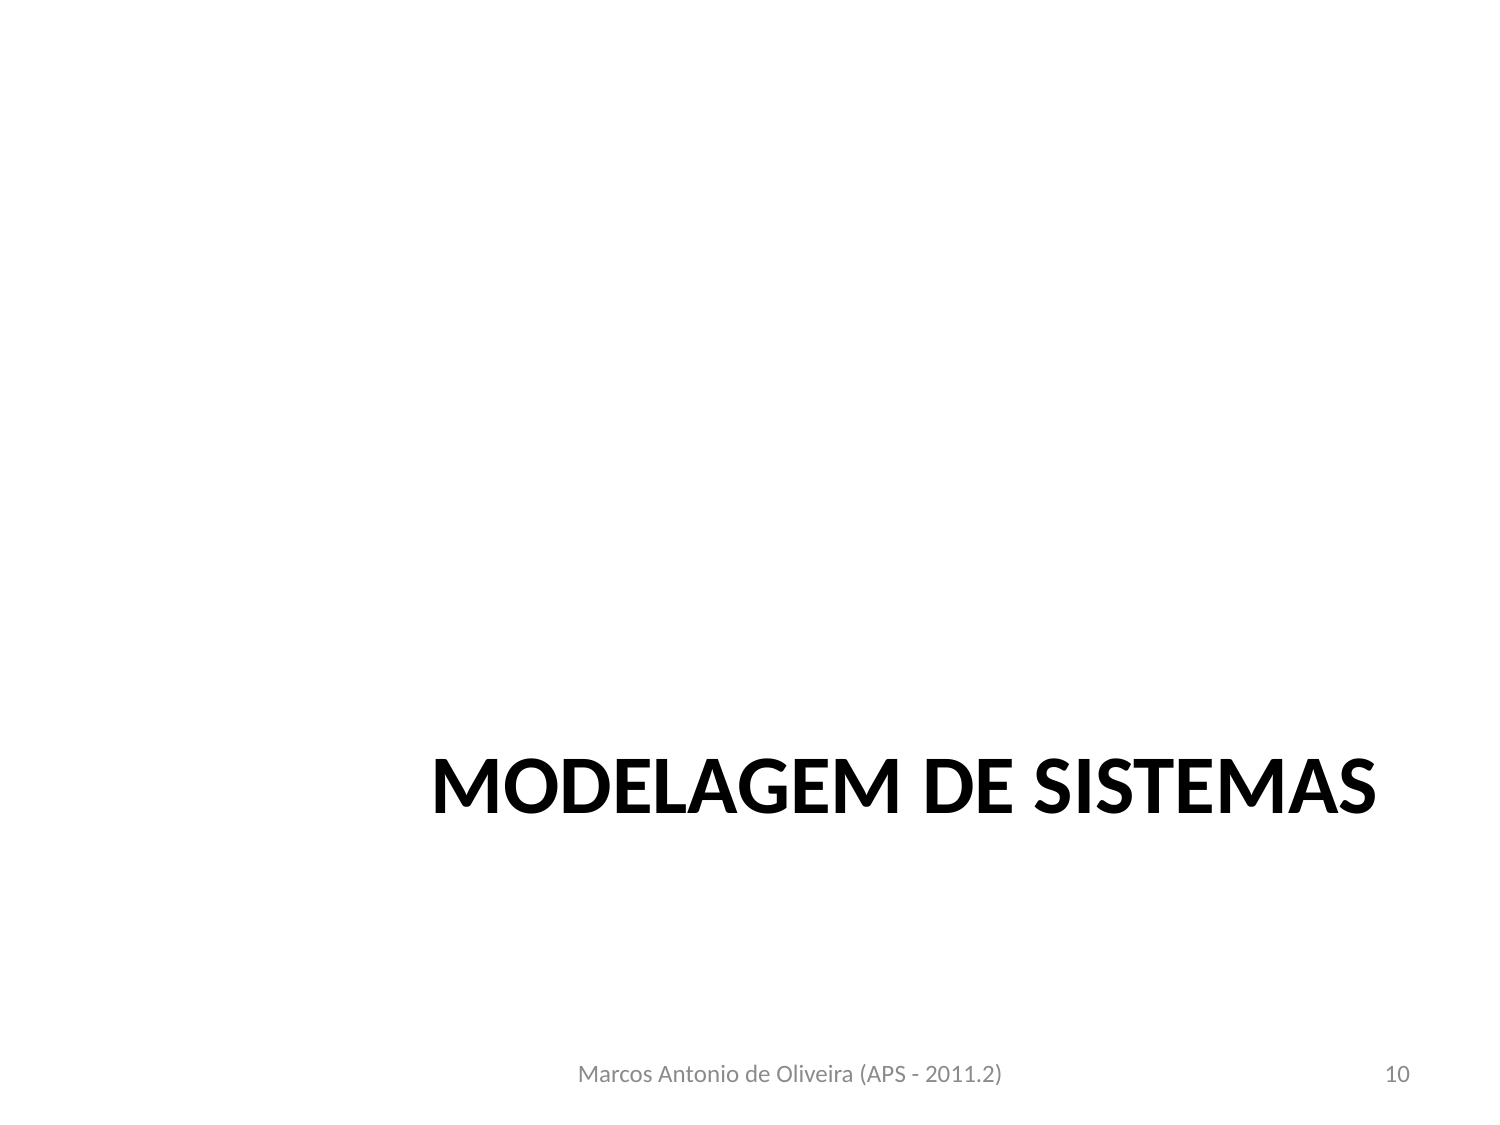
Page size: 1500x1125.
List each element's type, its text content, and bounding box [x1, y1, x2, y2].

footer Marcos Antonio de Oliveira (APS - 2011.2) [512, 1042, 1069, 1103]
slide_number <número> [1074, 1042, 1425, 1103]
title Modelagem de sistemas [118, 722, 1394, 947]
